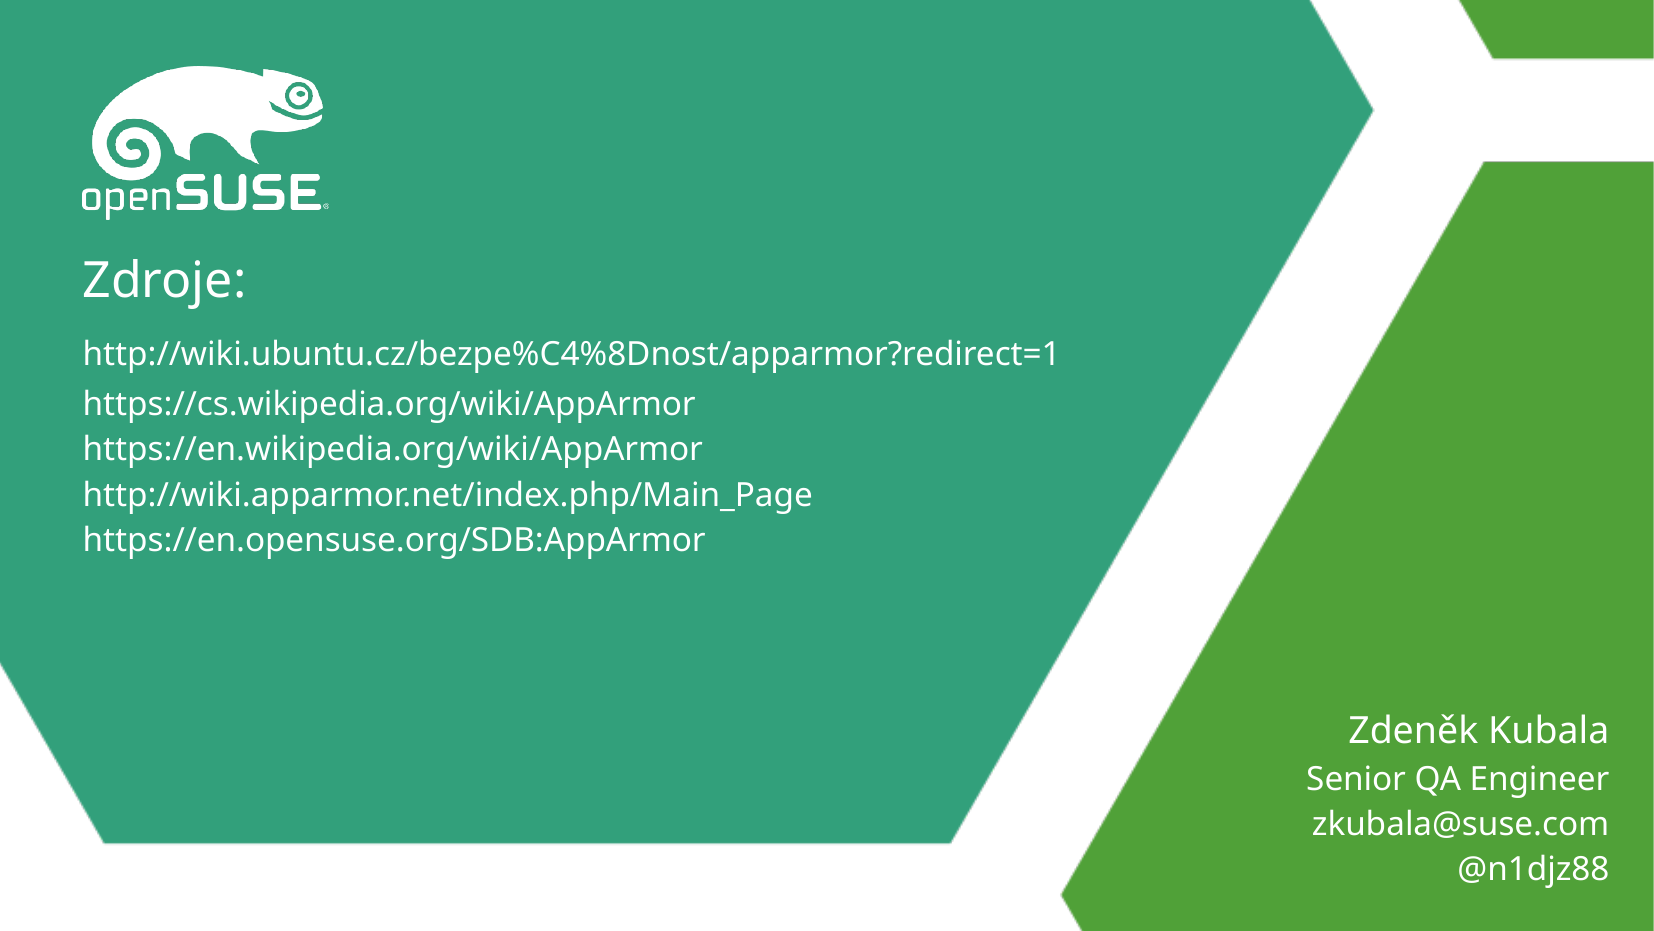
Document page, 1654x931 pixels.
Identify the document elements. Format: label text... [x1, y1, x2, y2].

picture [0, 0, 1654, 931]
subtitle Zdeněk Kubala Senior QA Engineer zkubala@suse.com @n1djz88 [1183, 686, 1610, 931]
title Zdroje: http://wiki.ubuntu.cz/bezpe%C4%8Dnost/apparmor?redirect=1 https://cs.wikipedia.org/wiki/AppArmor https://en.wikipedia.org/wiki/AppArmor http://wiki.apparmor.net/index.php/Main_Page https://en.opensuse.org/SDB:AppArmor [82, 277, 1218, 665]
